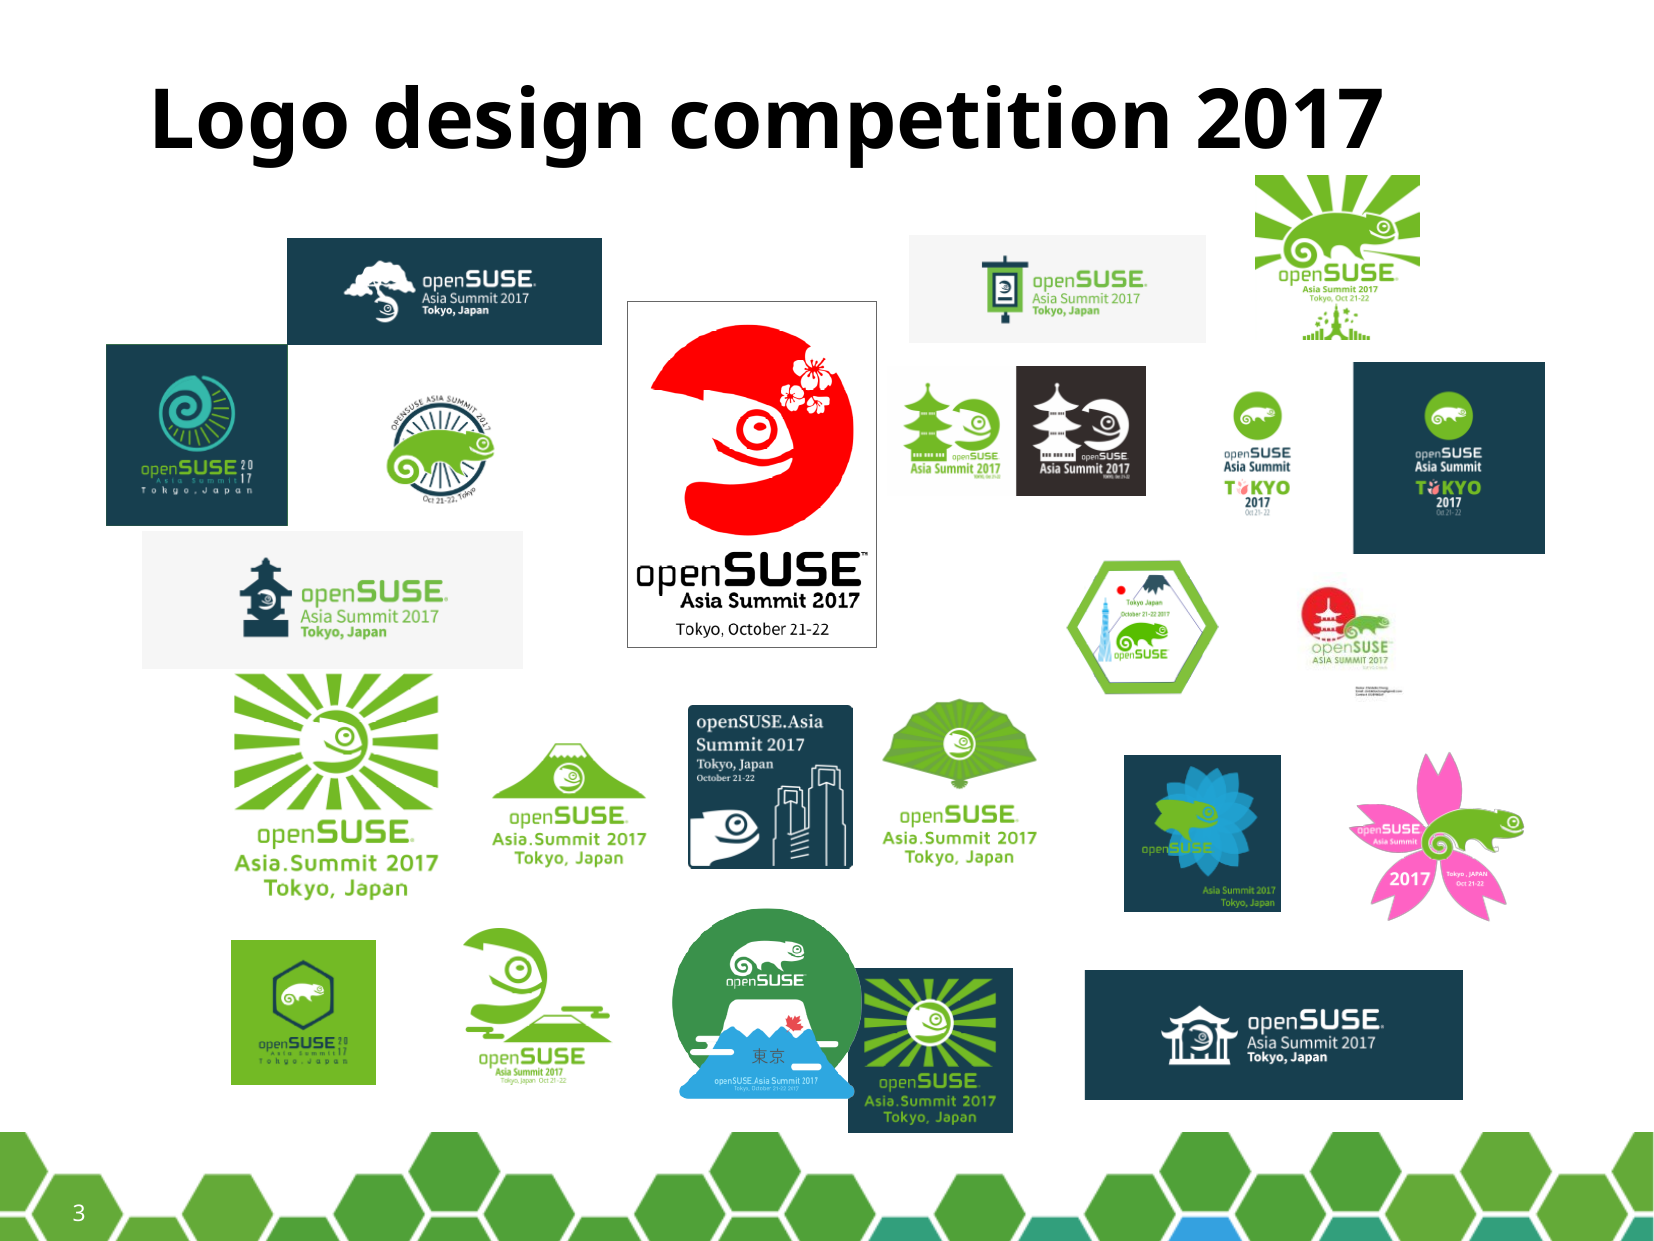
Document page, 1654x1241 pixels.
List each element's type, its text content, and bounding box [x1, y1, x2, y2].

picture [1281, 572, 1411, 702]
picture [887, 366, 1146, 496]
picture [688, 705, 853, 869]
picture [106, 238, 602, 526]
picture [142, 367, 523, 912]
picture [231, 940, 376, 1085]
picture [1255, 175, 1420, 340]
picture [1084, 970, 1463, 1100]
picture [1334, 729, 1543, 945]
picture [463, 928, 613, 1085]
title Logo design competition 2017 [148, 26, 1512, 206]
picture [909, 235, 1206, 343]
picture [0, 897, 1654, 1241]
picture [473, 728, 666, 883]
picture [1124, 755, 1281, 912]
picture [857, 362, 1545, 880]
picture [627, 301, 877, 648]
